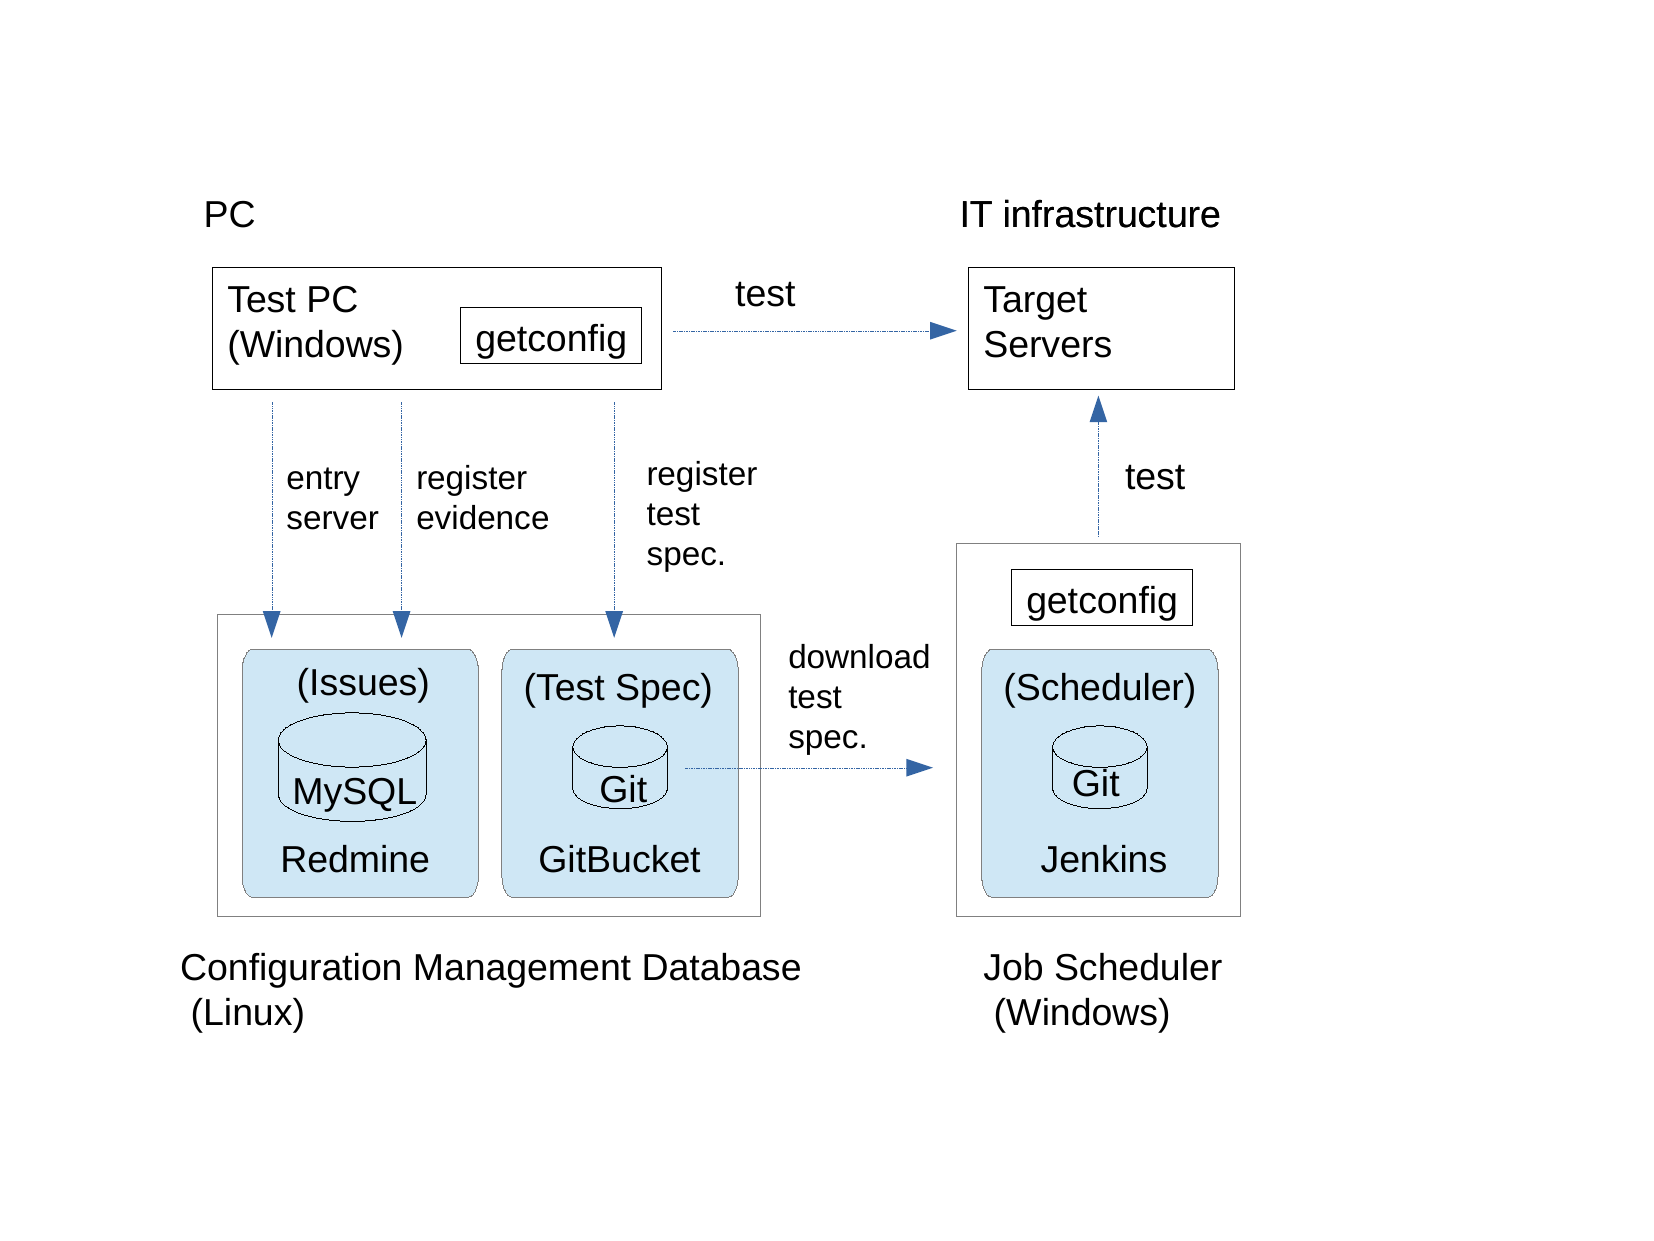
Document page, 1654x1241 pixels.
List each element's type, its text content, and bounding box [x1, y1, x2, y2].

text_box register evidence [449, 448, 579, 506]
text_box Target Servers [968, 267, 1235, 390]
text_box PC [188, 183, 485, 240]
text_box download test spec. [773, 628, 951, 685]
text_box MySQL [277, 760, 433, 817]
text_box getconfig [460, 307, 642, 364]
text_box [981, 649, 1219, 898]
text_box [501, 707, 739, 898]
text_box [242, 649, 479, 898]
text_box Git [584, 757, 663, 815]
text_box entry server [271, 448, 449, 506]
text_box test [720, 262, 863, 319]
text_box (Issues) [281, 650, 606, 707]
text_box Redmine [265, 827, 445, 885]
text_box (Test Spec) [508, 655, 833, 713]
text_box Configuration Management Database (Linux) [165, 935, 839, 993]
text_box register test spec. [631, 445, 810, 502]
text_box GitBucket [523, 827, 716, 885]
text_box Job Scheduler (Windows) [968, 935, 1288, 993]
text_box [509, 649, 735, 655]
text_box test [1110, 445, 1252, 502]
text_box Jenkins [1025, 827, 1218, 885]
text_box Git [1057, 751, 1160, 809]
text_box (Scheduler) [988, 655, 1313, 713]
text_box Test PC (Windows) [212, 267, 662, 390]
text_box IT infrastructure [944, 183, 1241, 240]
text_box getconfig [1011, 569, 1193, 626]
